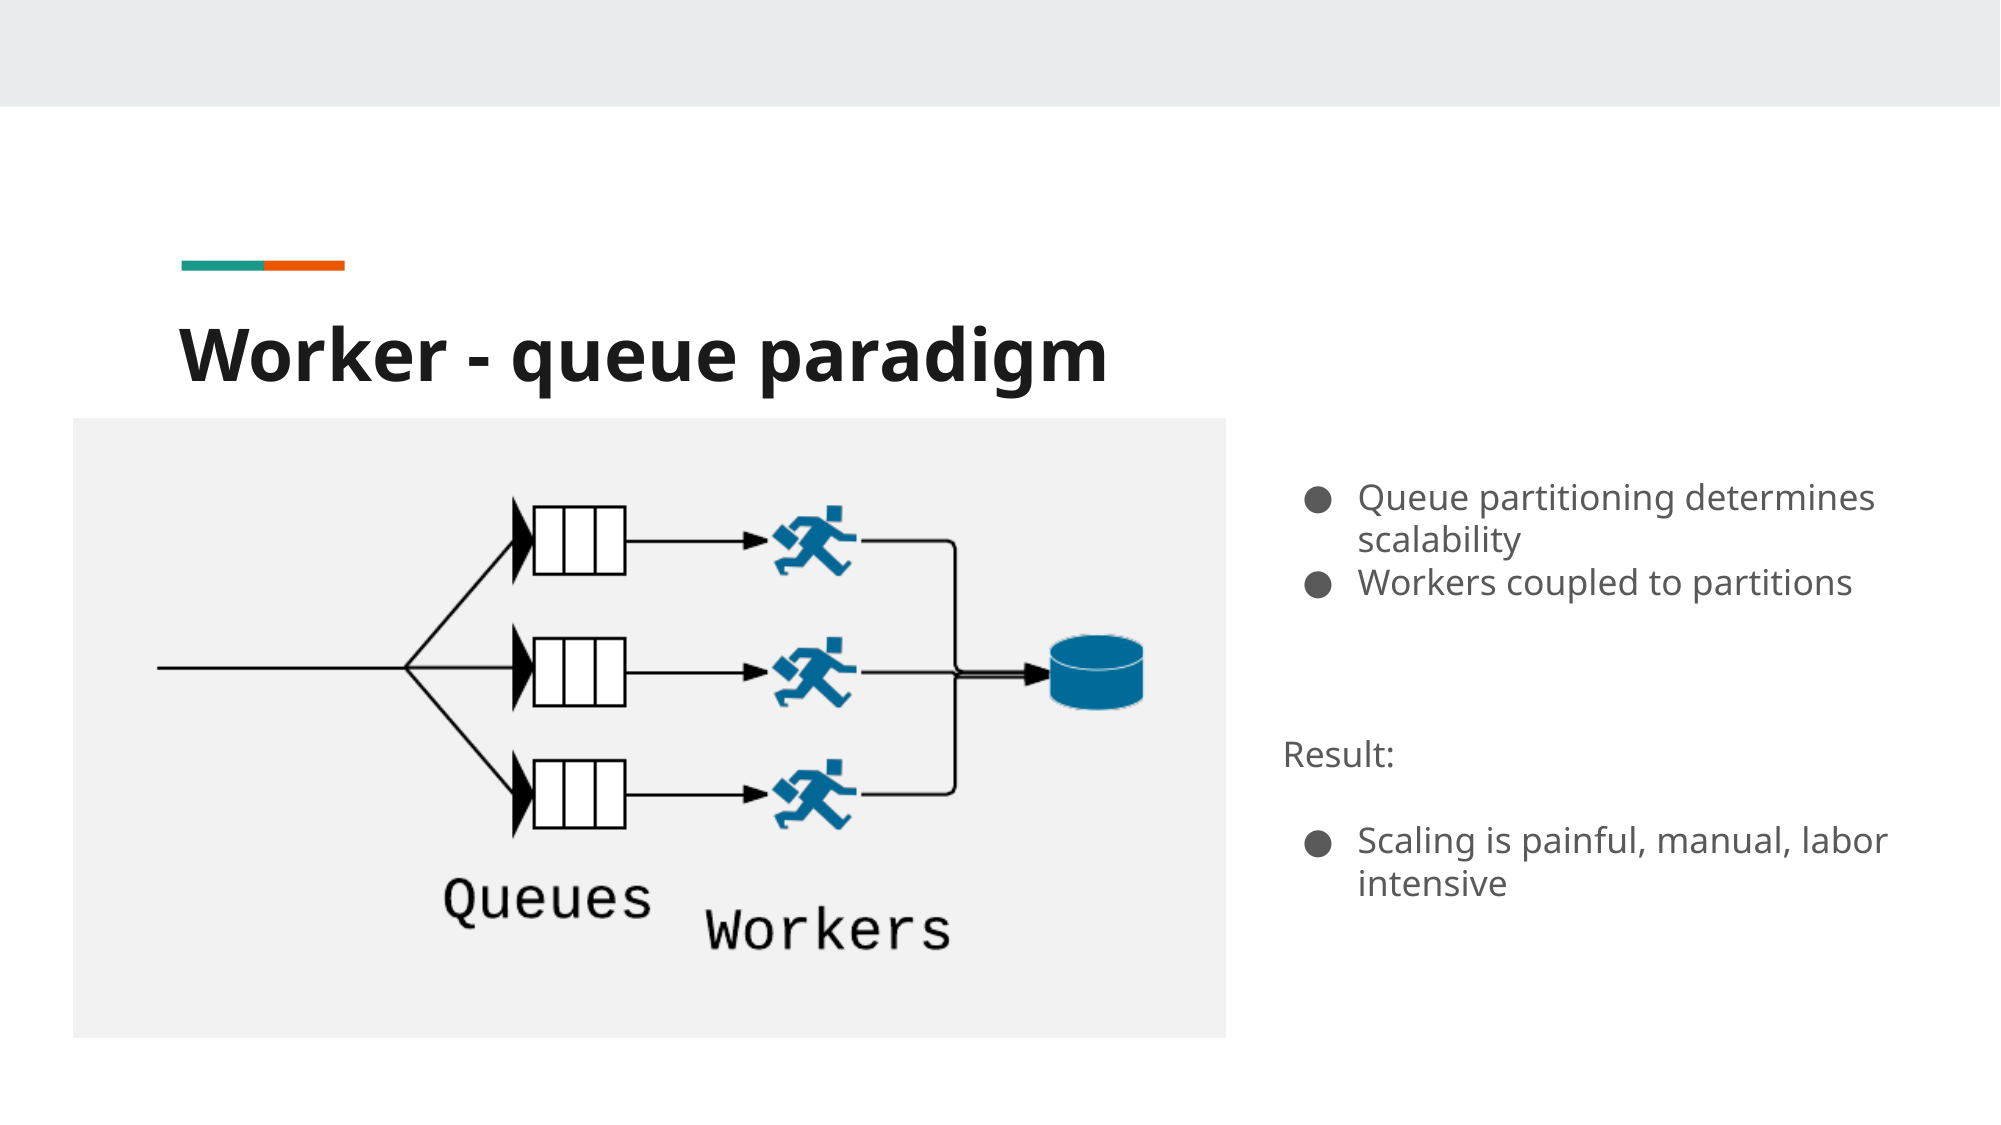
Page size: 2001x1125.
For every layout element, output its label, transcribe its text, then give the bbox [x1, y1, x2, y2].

list Queue partitioning determines scalability Workers coupled to partitions Result: Scaling is painful, manual, labor intensive [1262, 454, 1951, 1038]
picture [73, 418, 1226, 1038]
title Worker - queue paradigm [159, 288, 1842, 406]
